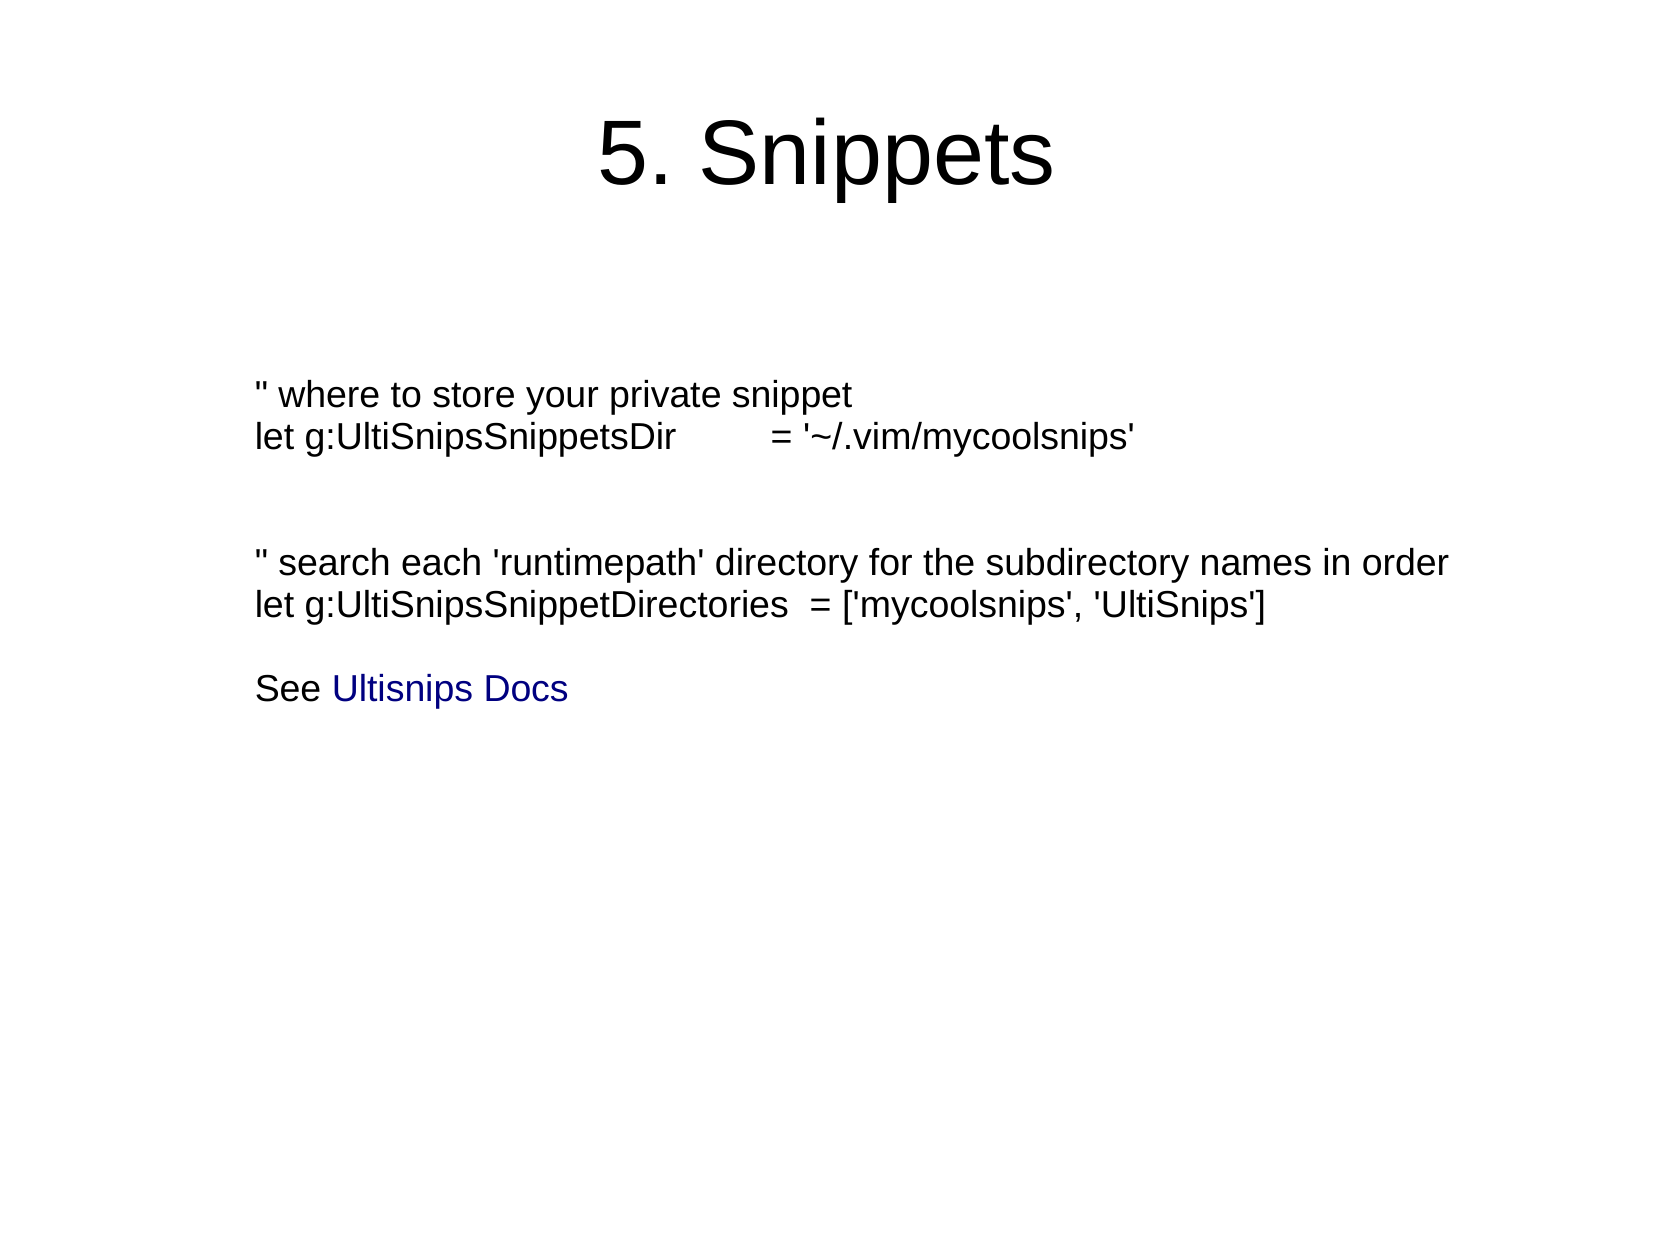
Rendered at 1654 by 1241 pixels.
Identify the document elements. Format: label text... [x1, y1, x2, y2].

title 5. Snippets [82, 49, 1571, 257]
text_box " where to store your private snippet let g:UltiSnipsSnippetsDir = '~/.vim/mycoolsnips' " search each 'runtimepath' directory for the subdirectory names in order let g:UltiSnipsSnippetDirectories = ['mycoolsnips', 'UltiSnips'] See Ultisnips Docs [240, 366, 1531, 841]
